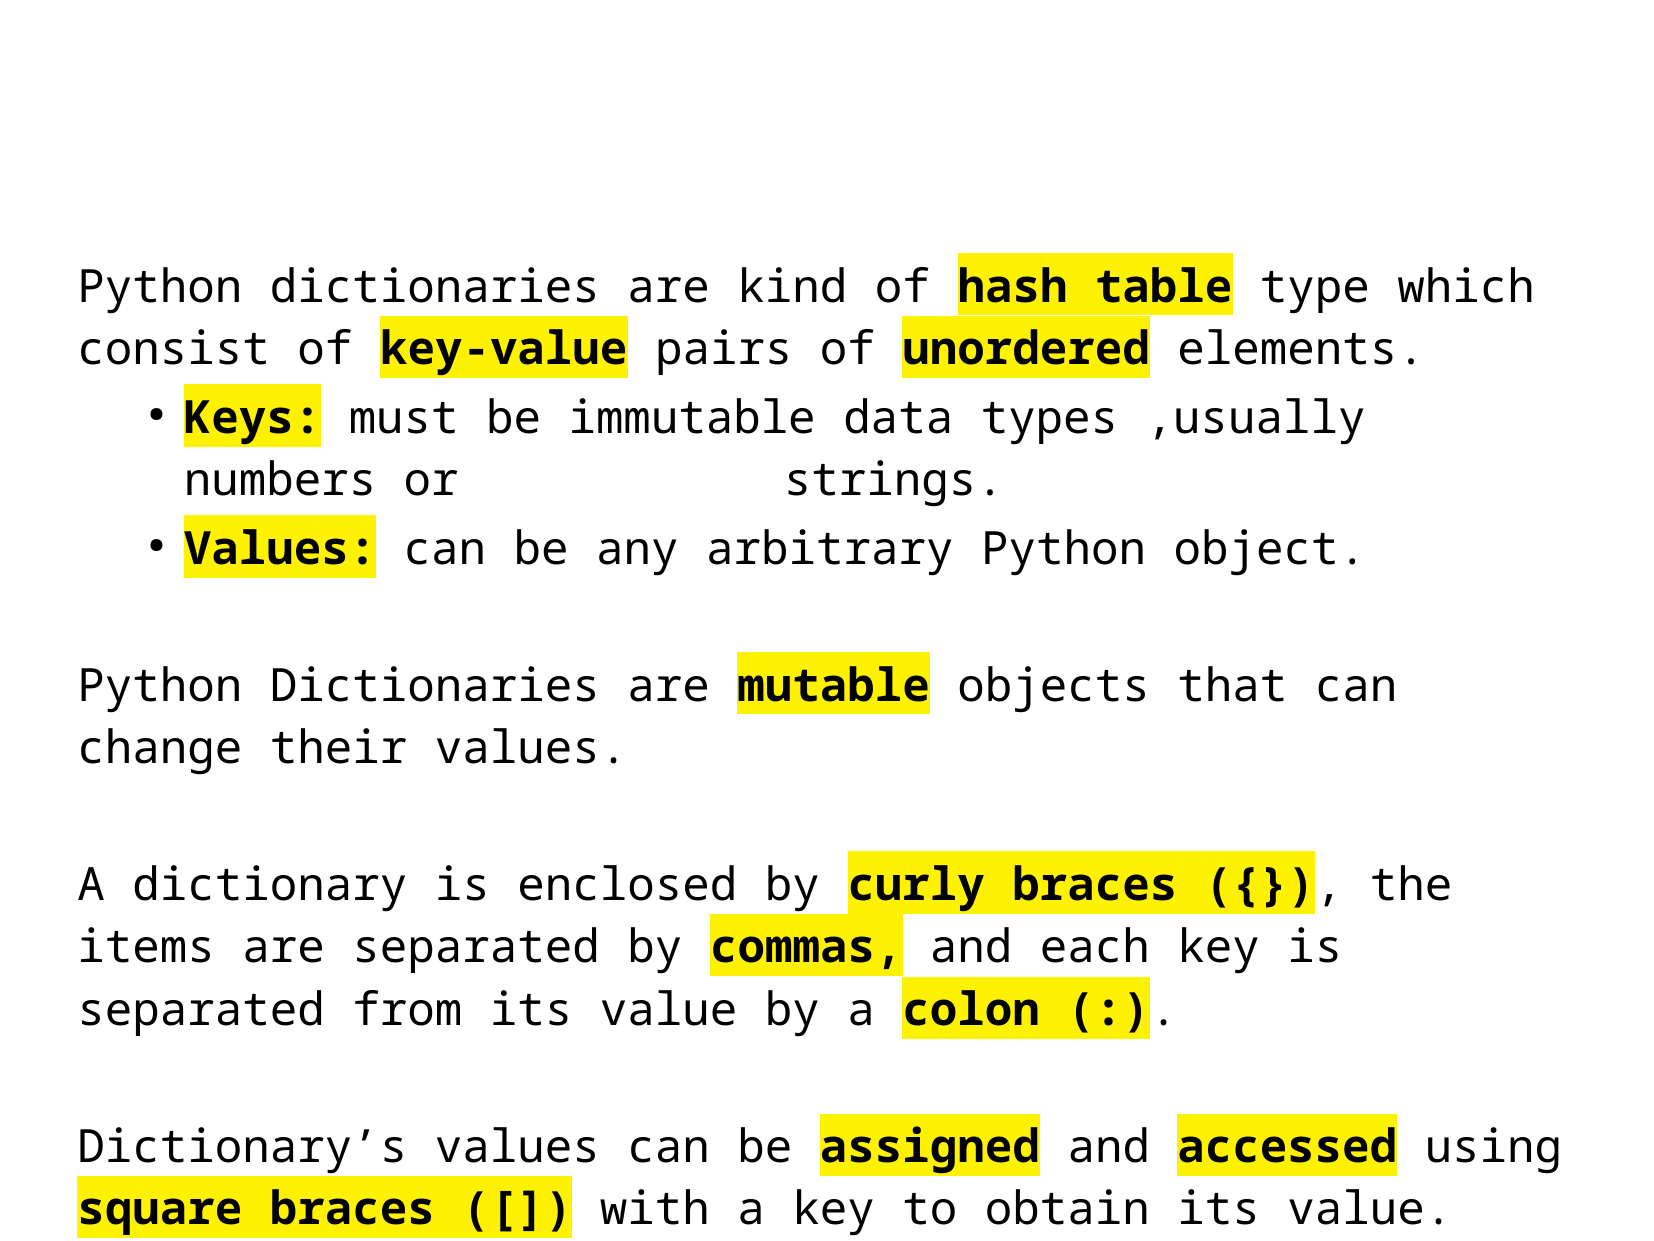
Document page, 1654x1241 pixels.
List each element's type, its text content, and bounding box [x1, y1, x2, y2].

text_box Python dictionaries are kind of hash table type which consist of key-value pairs of unordered elements. Keys: must be immutable data types ,usually numbers or strings. Values: can be any arbitrary Python object. Python Dictionaries are mutable objects that can change their values. A dictionary is enclosed by curly braces ({}), the items are separated by commas, and each key is separated from its value by a colon (:). Dictionary’s values can be assigned and accessed using square braces ([]) with a key to obtain its value. [62, 245, 1591, 995]
